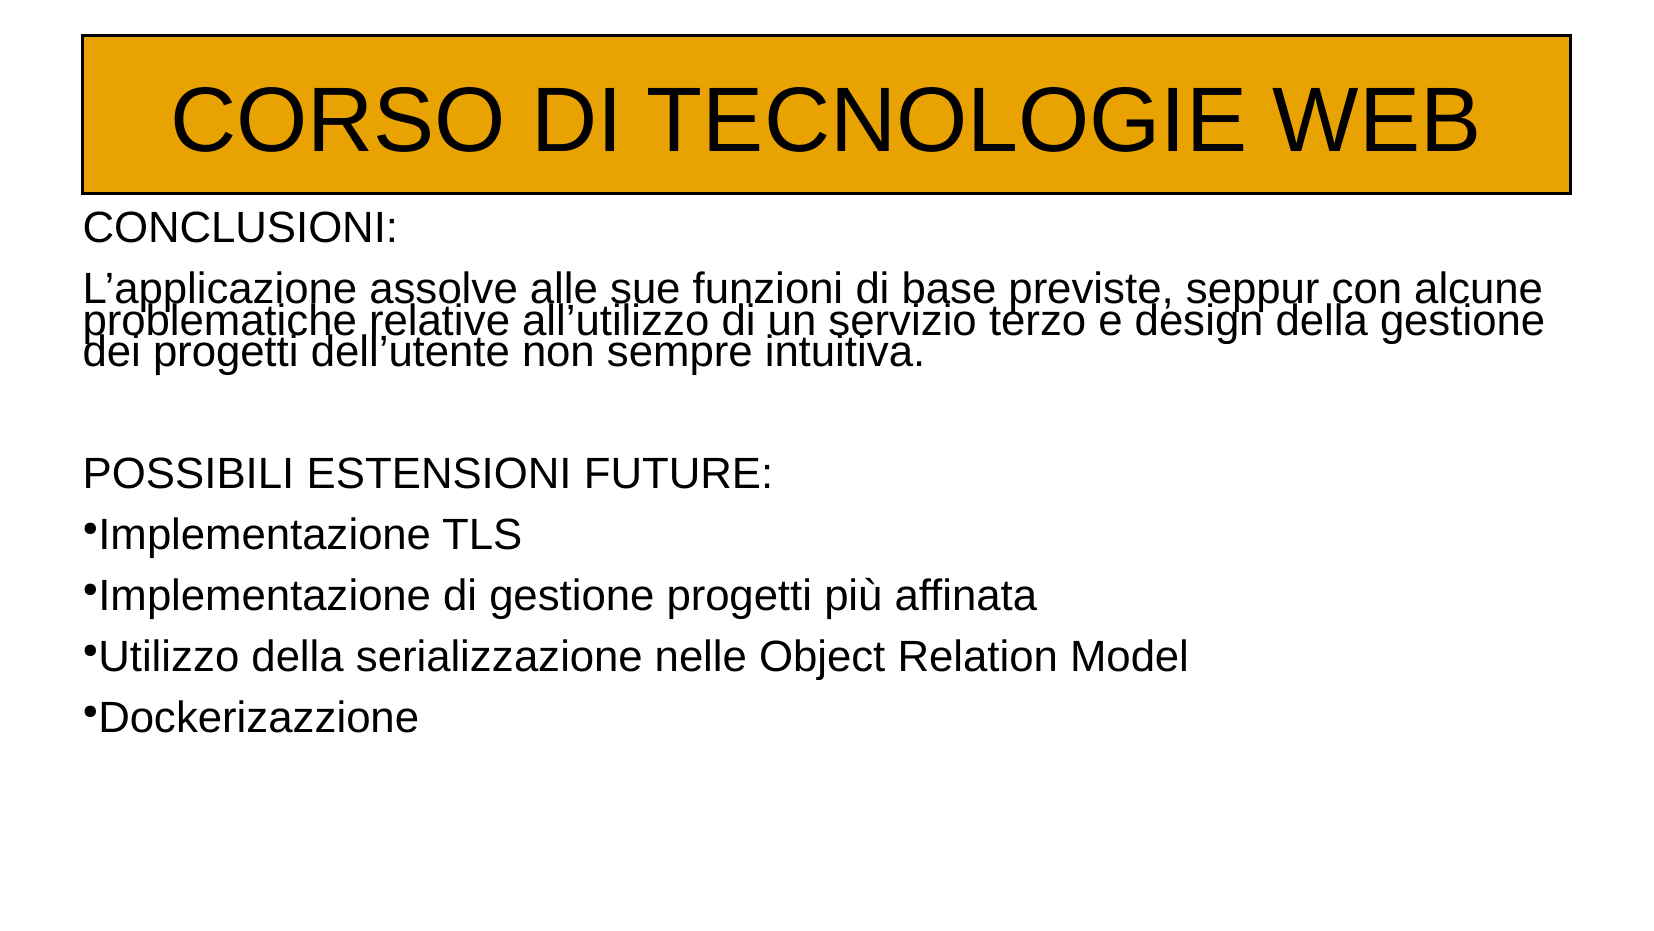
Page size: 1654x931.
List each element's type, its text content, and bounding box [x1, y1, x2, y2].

title CORSO DI TECNOLOGIE WEB [82, 35, 1571, 194]
list CONCLUSIONI: L’applicazione assolve alle sue funzioni di base previste, seppur con alcune problematiche relative all’utilizzo di un servizio terzo e design della gestione dei progetti dell’utente non sempre intuitiva. POSSIBILI ESTENSIONI FUTURE: Implementazione TLS Implementazione di gestione progetti più affinata Utilizzo della serializzazione nelle Object Relation Model Dockerizazzione [82, 217, 1571, 758]
